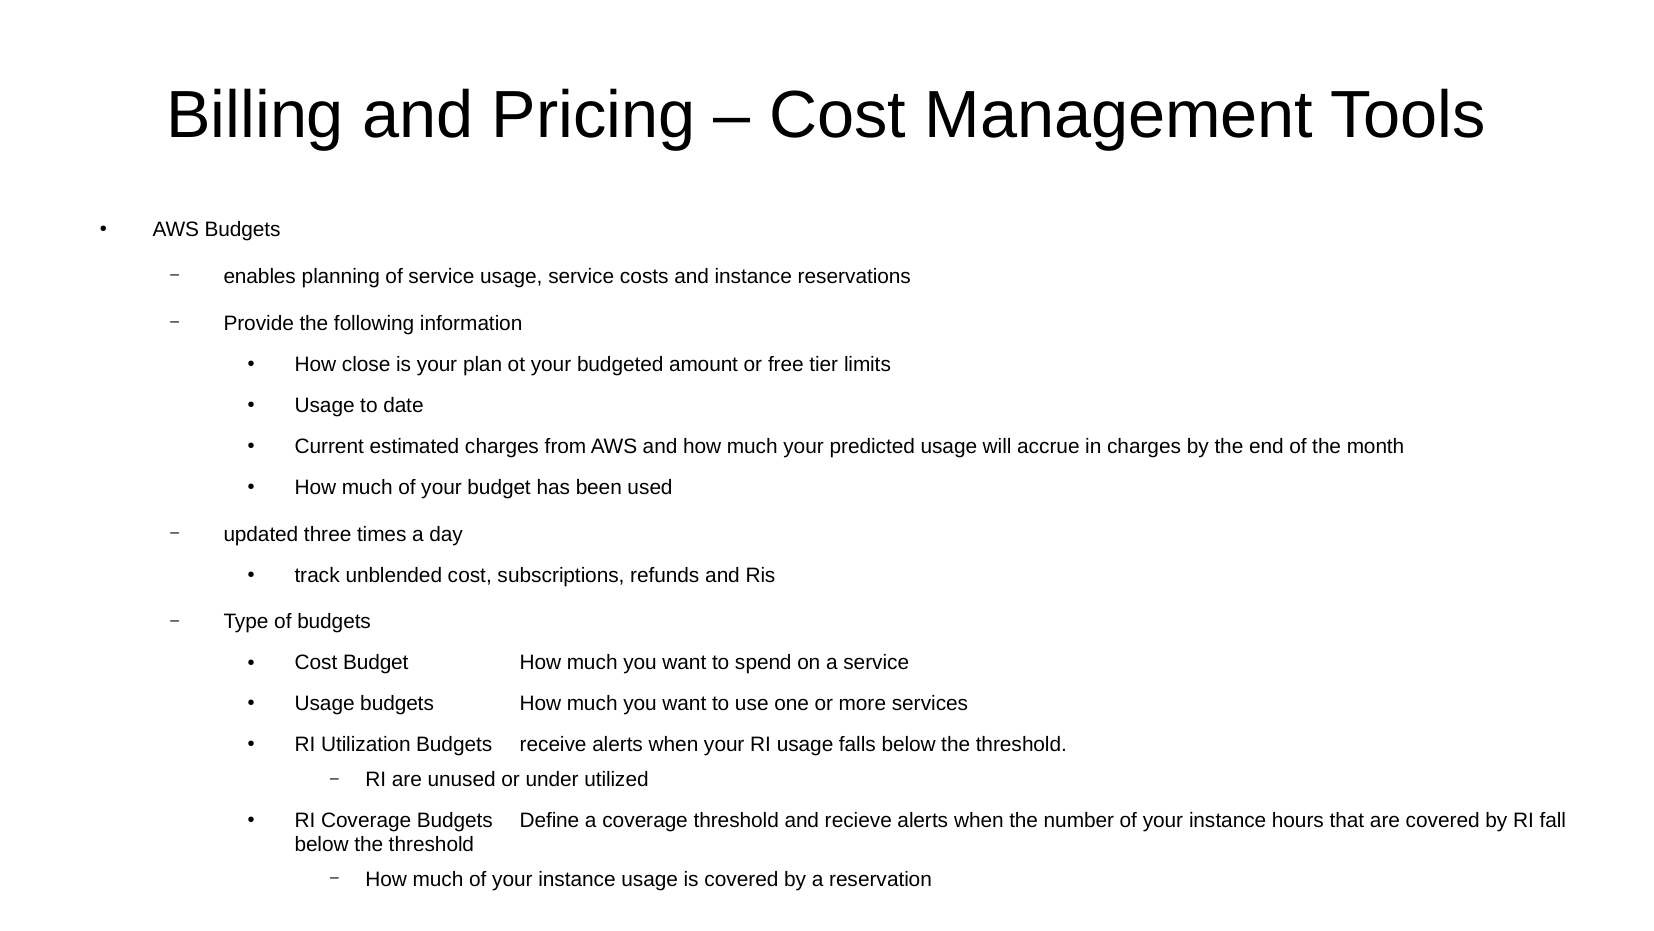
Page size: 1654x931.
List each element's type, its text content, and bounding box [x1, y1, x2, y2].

list AWS Budgets enables planning of service usage, service costs and instance reservations Provide the following information How close is your plan ot your budgeted amount or free tier limits Usage to date Current estimated charges from AWS and how much your predicted usage will accrue in charges by the end of the month How much of your budget has been used updated three times a day track unblended cost, subscriptions, refunds and Ris Type of budgets Cost Budget How much you want to spend on a service Usage budgets How much you want to use one or more services RI Utilization Budgets receive alerts when your RI usage falls below the threshold. RI are unused or under utilized RI Coverage Budgets Define a coverage threshold and recieve alerts when the number of your instance hours that are covered by RI fall below the threshold How much of your instance usage is covered by a reservation [81, 217, 1621, 901]
title Billing and Pricing – Cost Management Tools [82, 37, 1571, 193]
